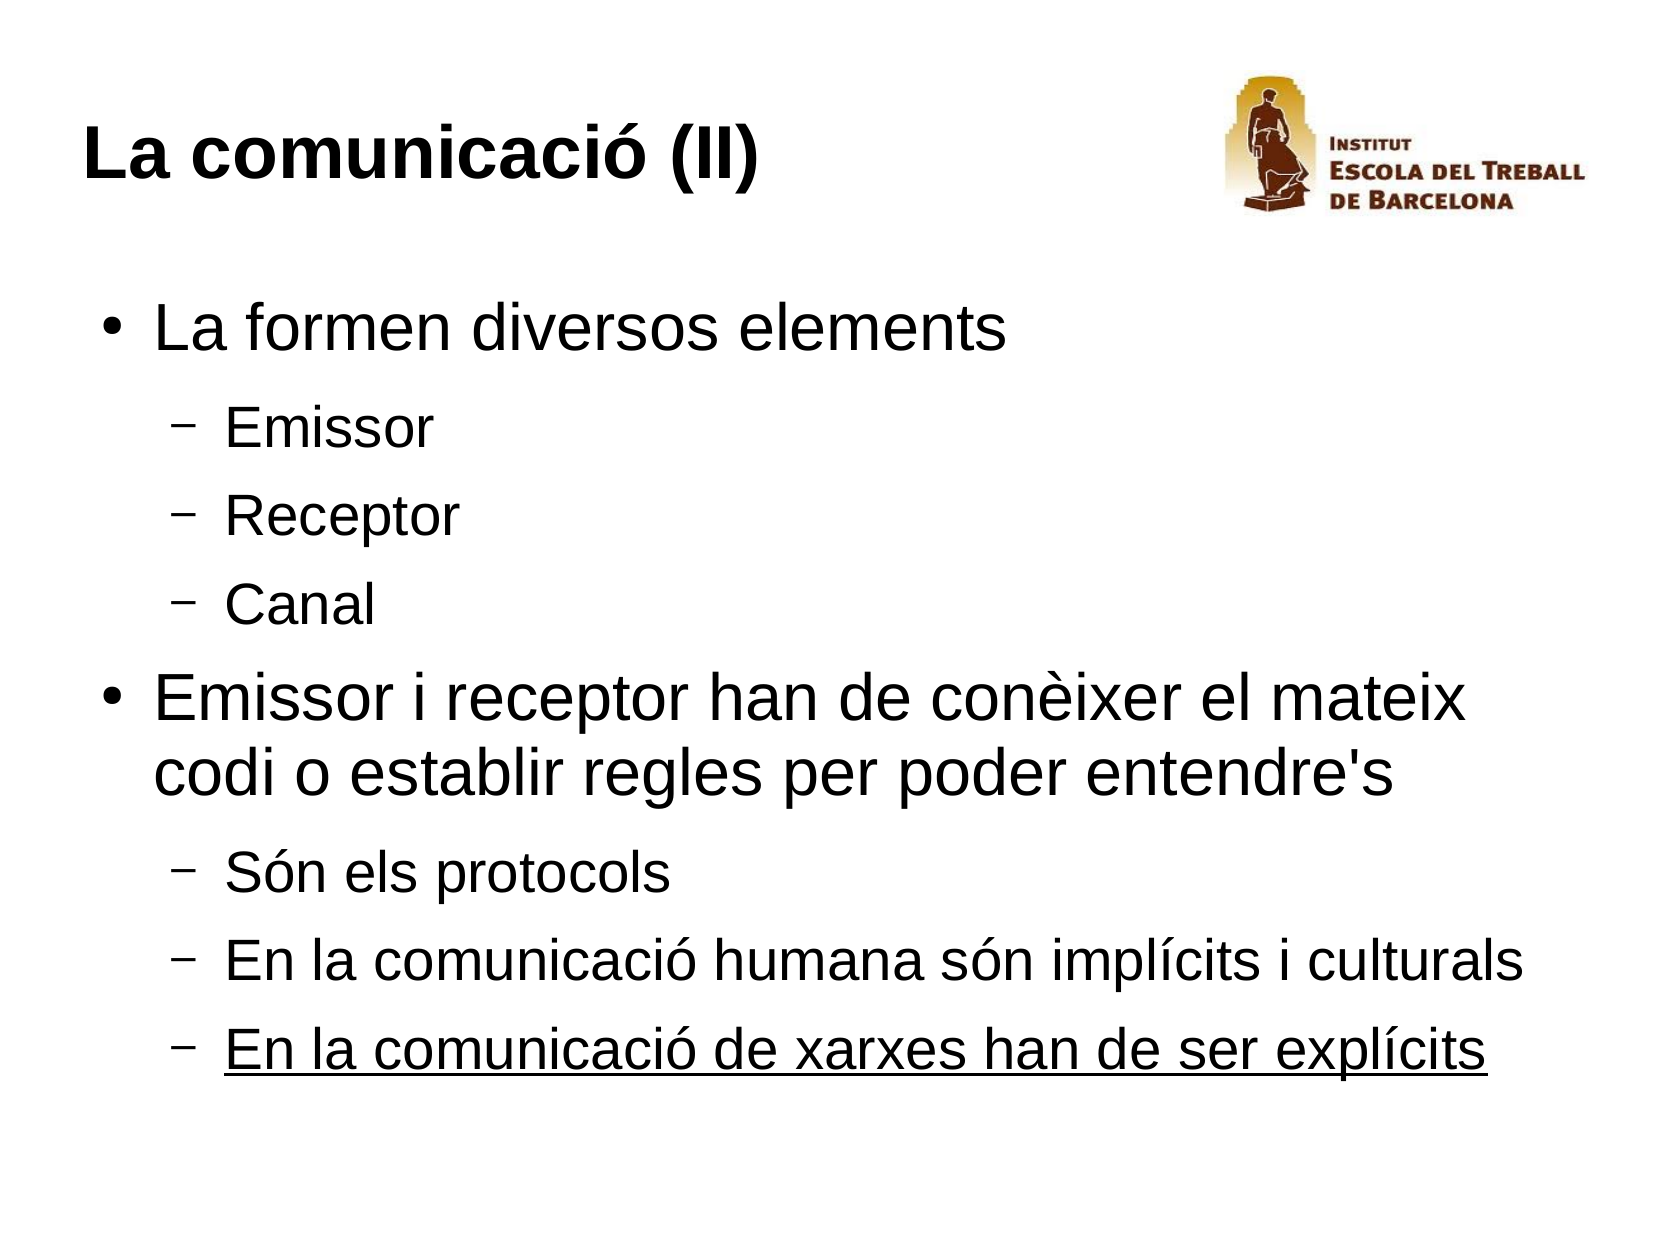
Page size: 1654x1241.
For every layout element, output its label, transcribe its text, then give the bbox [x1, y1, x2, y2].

title La comunicació (II) [82, 49, 1571, 257]
list La formen diversos elements Emissor Receptor Canal Emissor i receptor han de conèixer el mateix codi o establir regles per poder entendre's Són els protocols En la comunicació humana són implícits i culturals En la comunicació de xarxes han de ser explícits [82, 290, 1571, 1241]
picture [1204, 70, 1595, 223]
